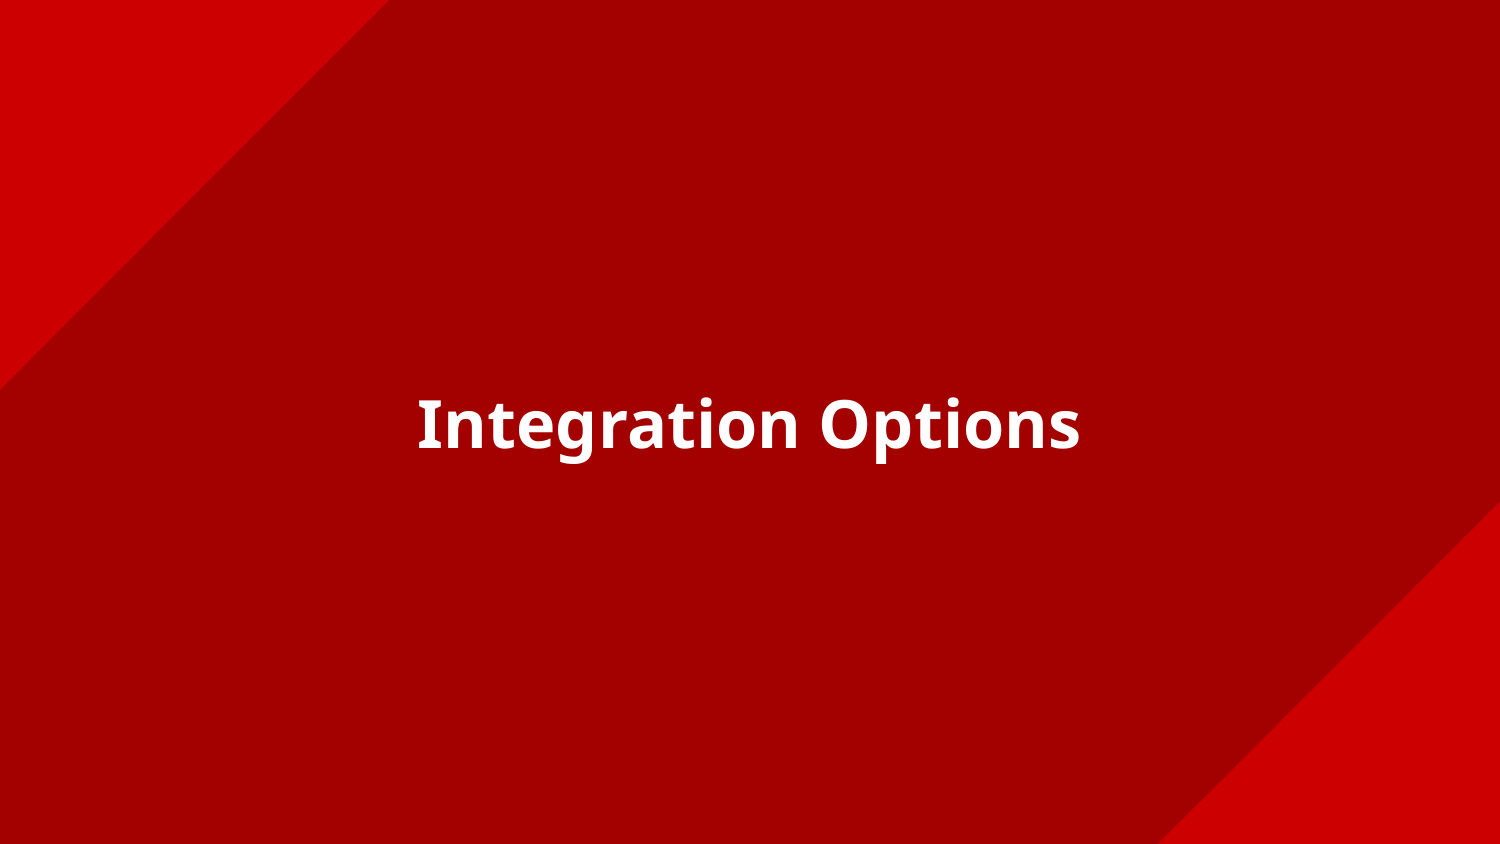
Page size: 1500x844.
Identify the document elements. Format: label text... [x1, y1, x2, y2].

title Integration Options [135, 272, 1365, 572]
picture [0, 0, 1500, 844]
